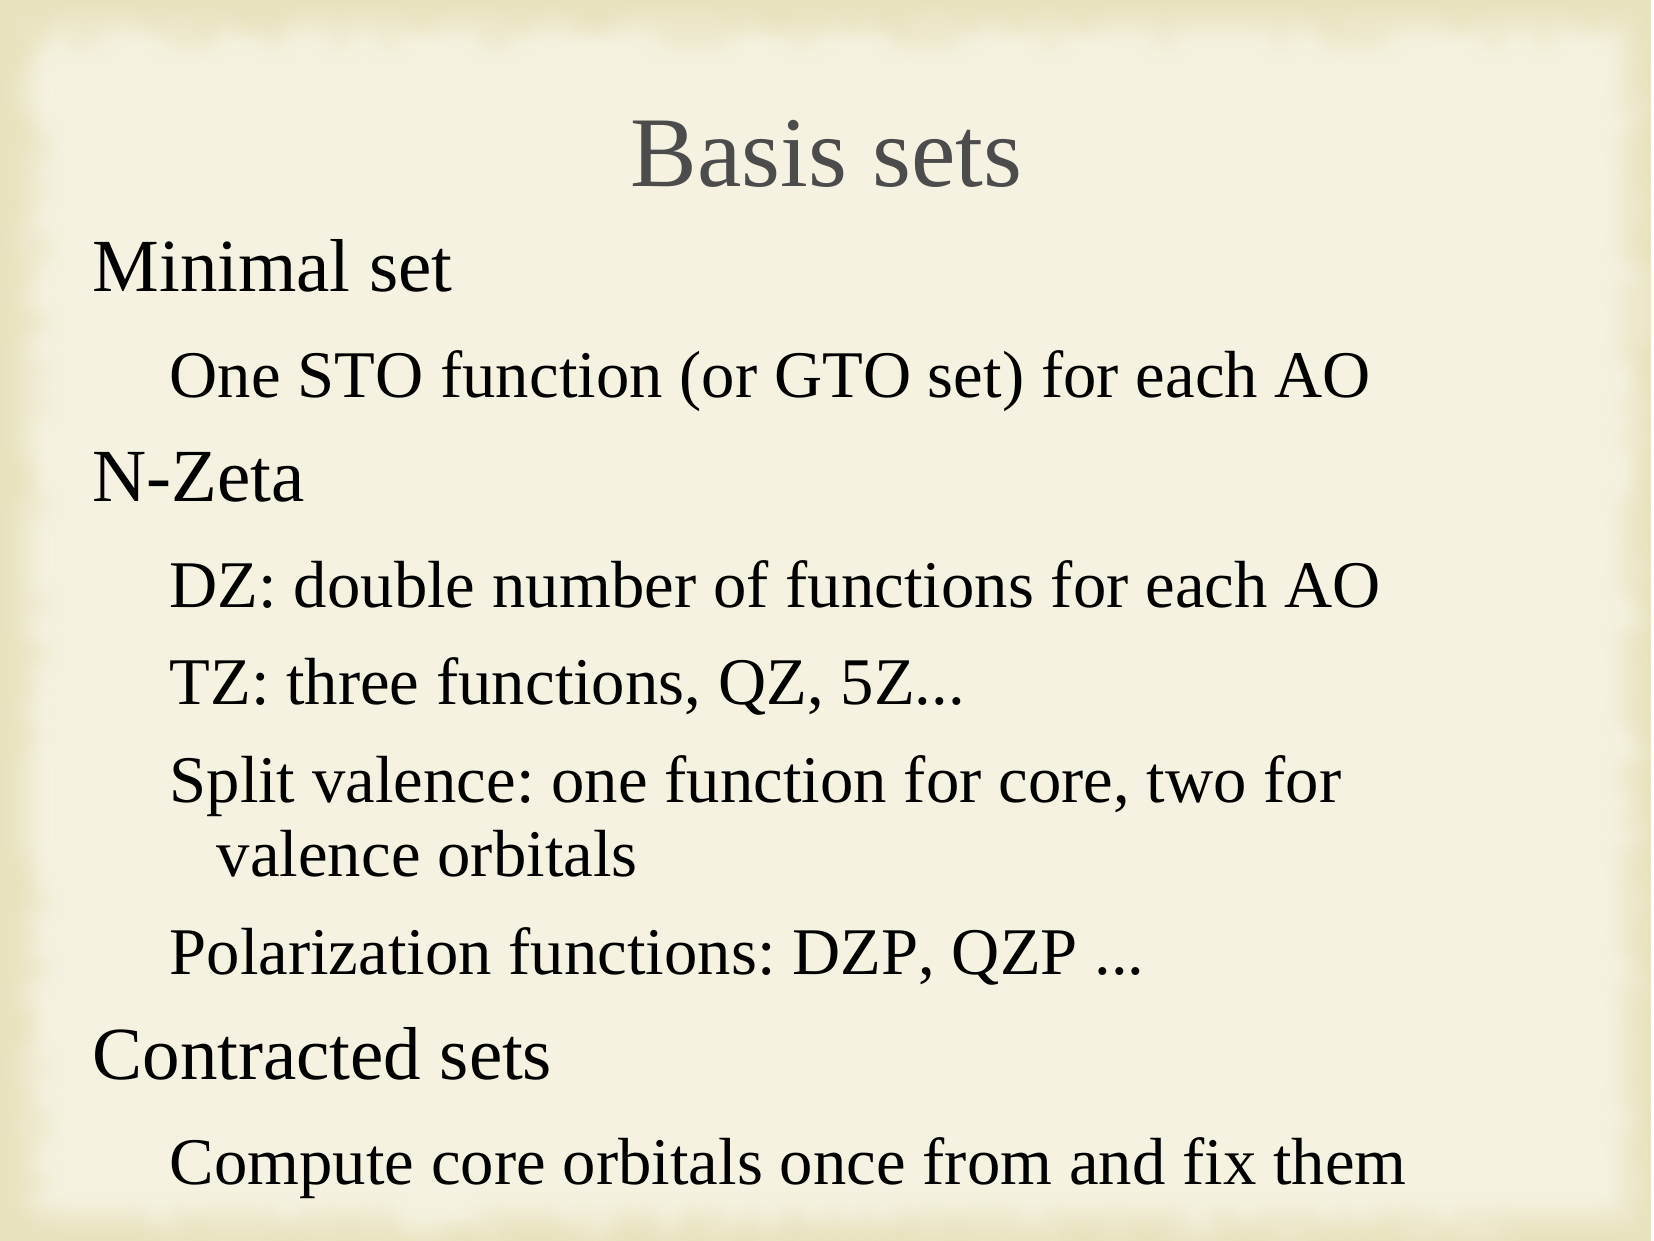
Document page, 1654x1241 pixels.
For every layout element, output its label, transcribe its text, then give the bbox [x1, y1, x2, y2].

picture [0, 0, 1651, 1241]
title Basis sets [82, 56, 1571, 250]
list Minimal set One STO function (or GTO set) for each AO N-Zeta DZ: double number of functions for each AO TZ: three functions, QZ, 5Z... Split valence: one function for core, two for valence orbitals Polarization functions: DZP, QZP ... Contracted sets Compute core orbitals once from and fix them [75, 225, 1564, 1200]
